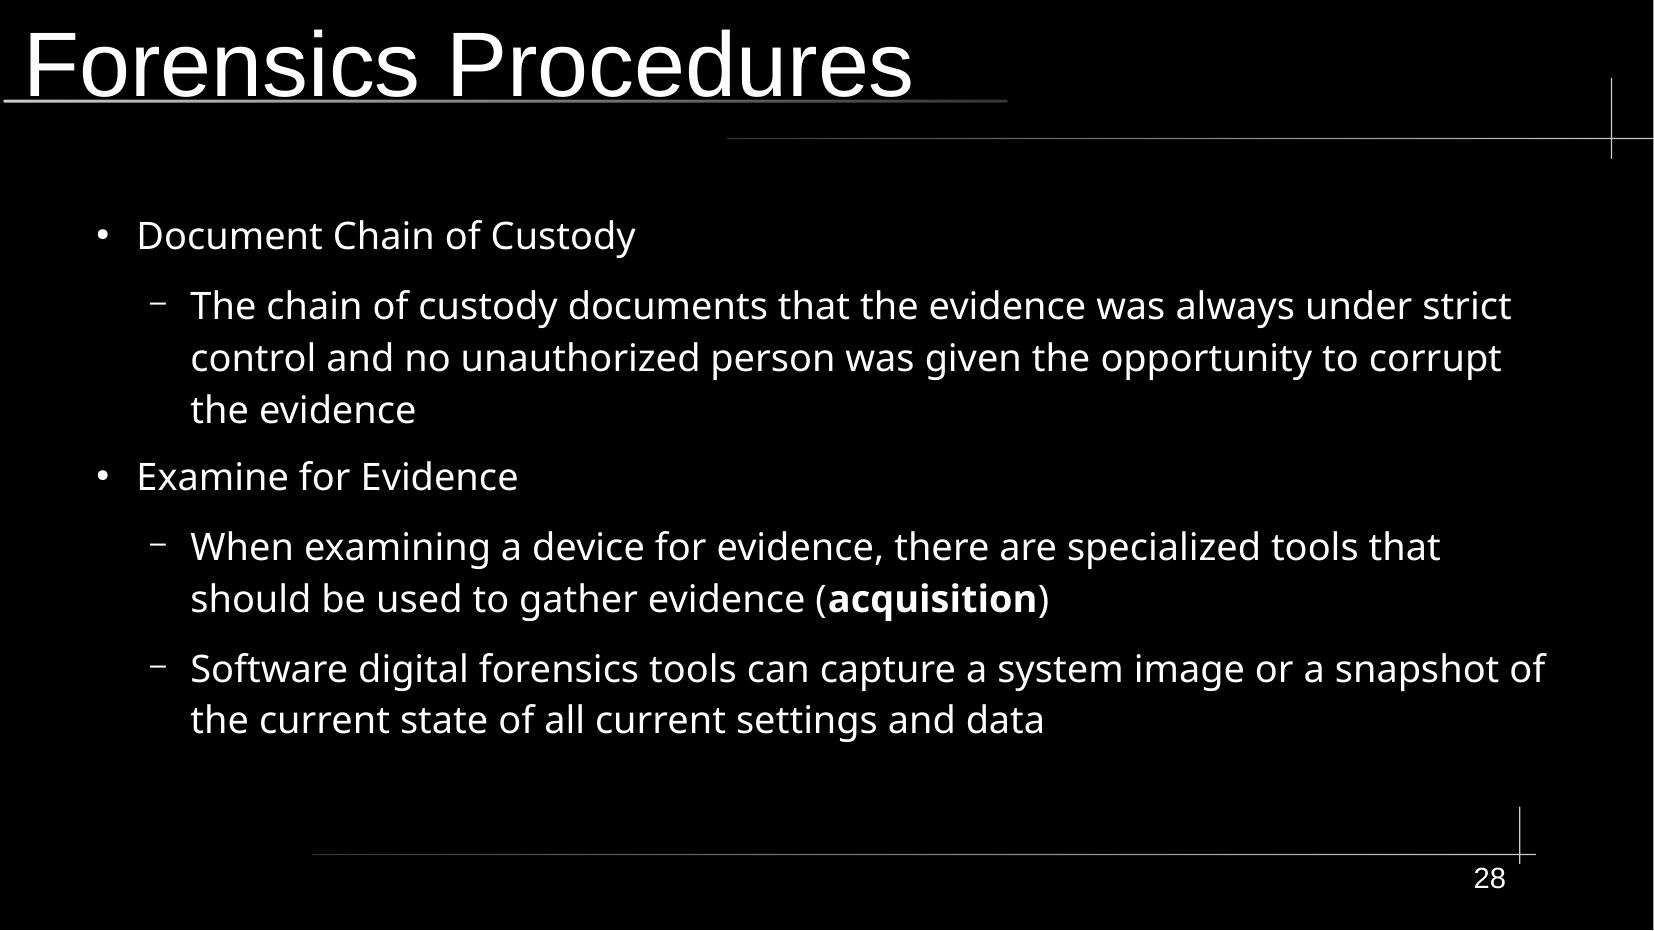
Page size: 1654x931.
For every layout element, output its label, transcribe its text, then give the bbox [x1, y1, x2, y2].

list Document Chain of Custody The chain of custody documents that the evidence was always under strict control and no unauthorized person was given the opportunity to corrupt the evidence Examine for Evidence When examining a device for evidence, there are specialized tools that should be used to gather evidence (acquisition) Software digital forensics tools can capture a system image or a snapshot of the current state of all current settings and data [82, 209, 1571, 749]
title Forensics Procedures [23, 11, 1589, 119]
